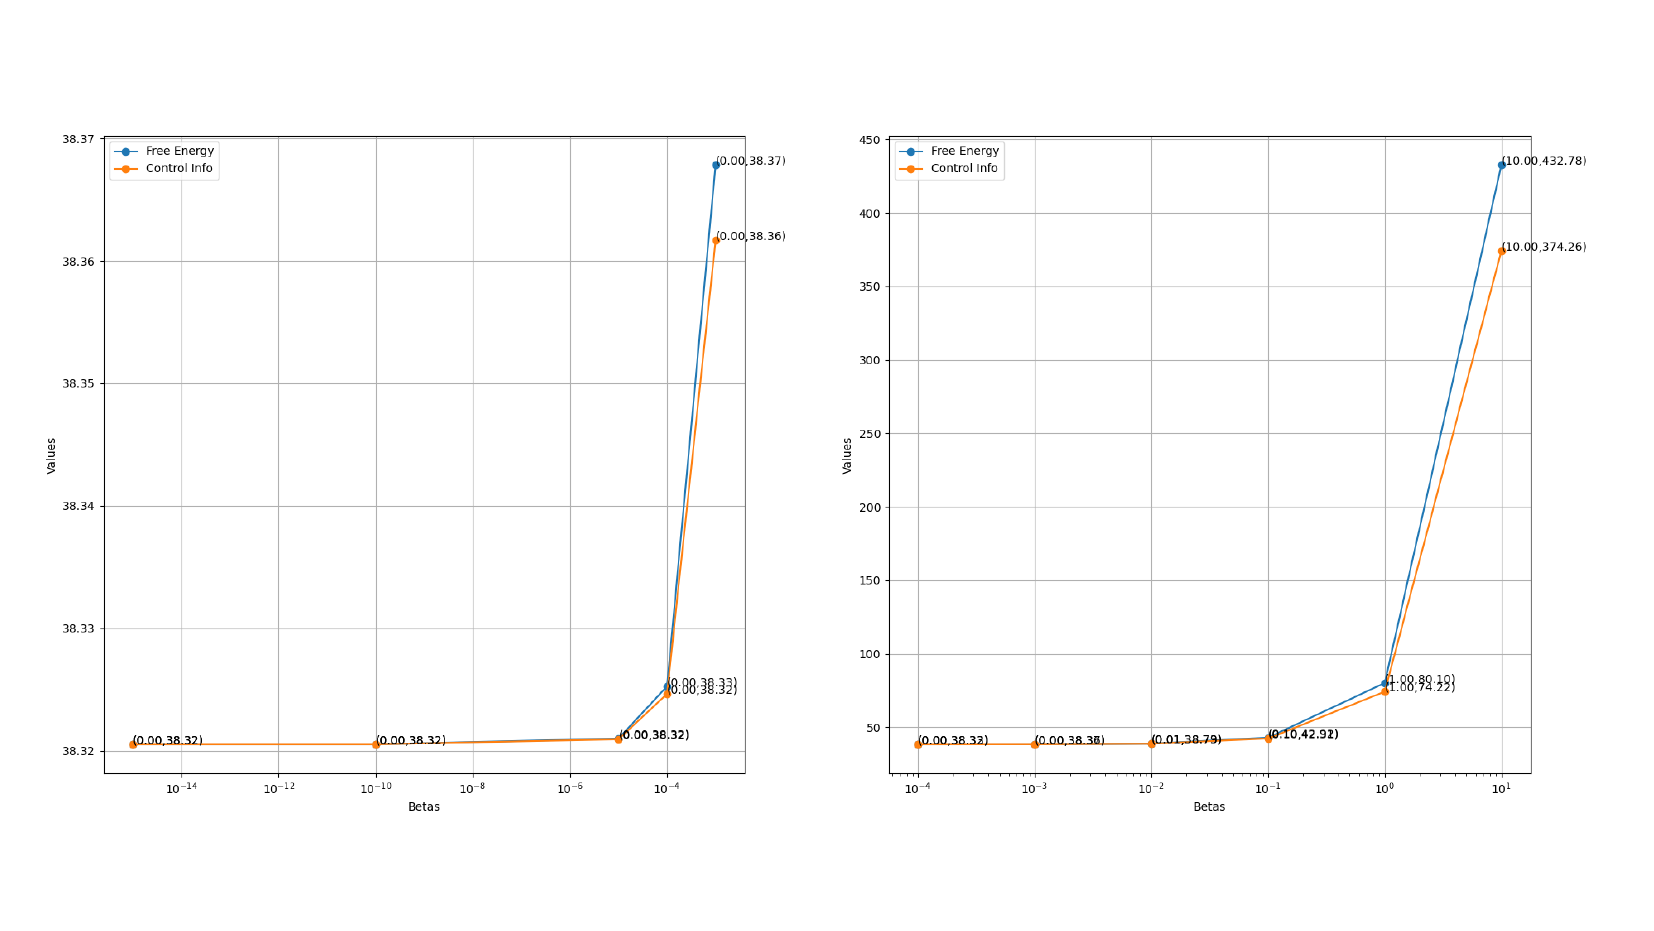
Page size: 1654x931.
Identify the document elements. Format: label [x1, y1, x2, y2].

picture [0, 36, 1613, 864]
